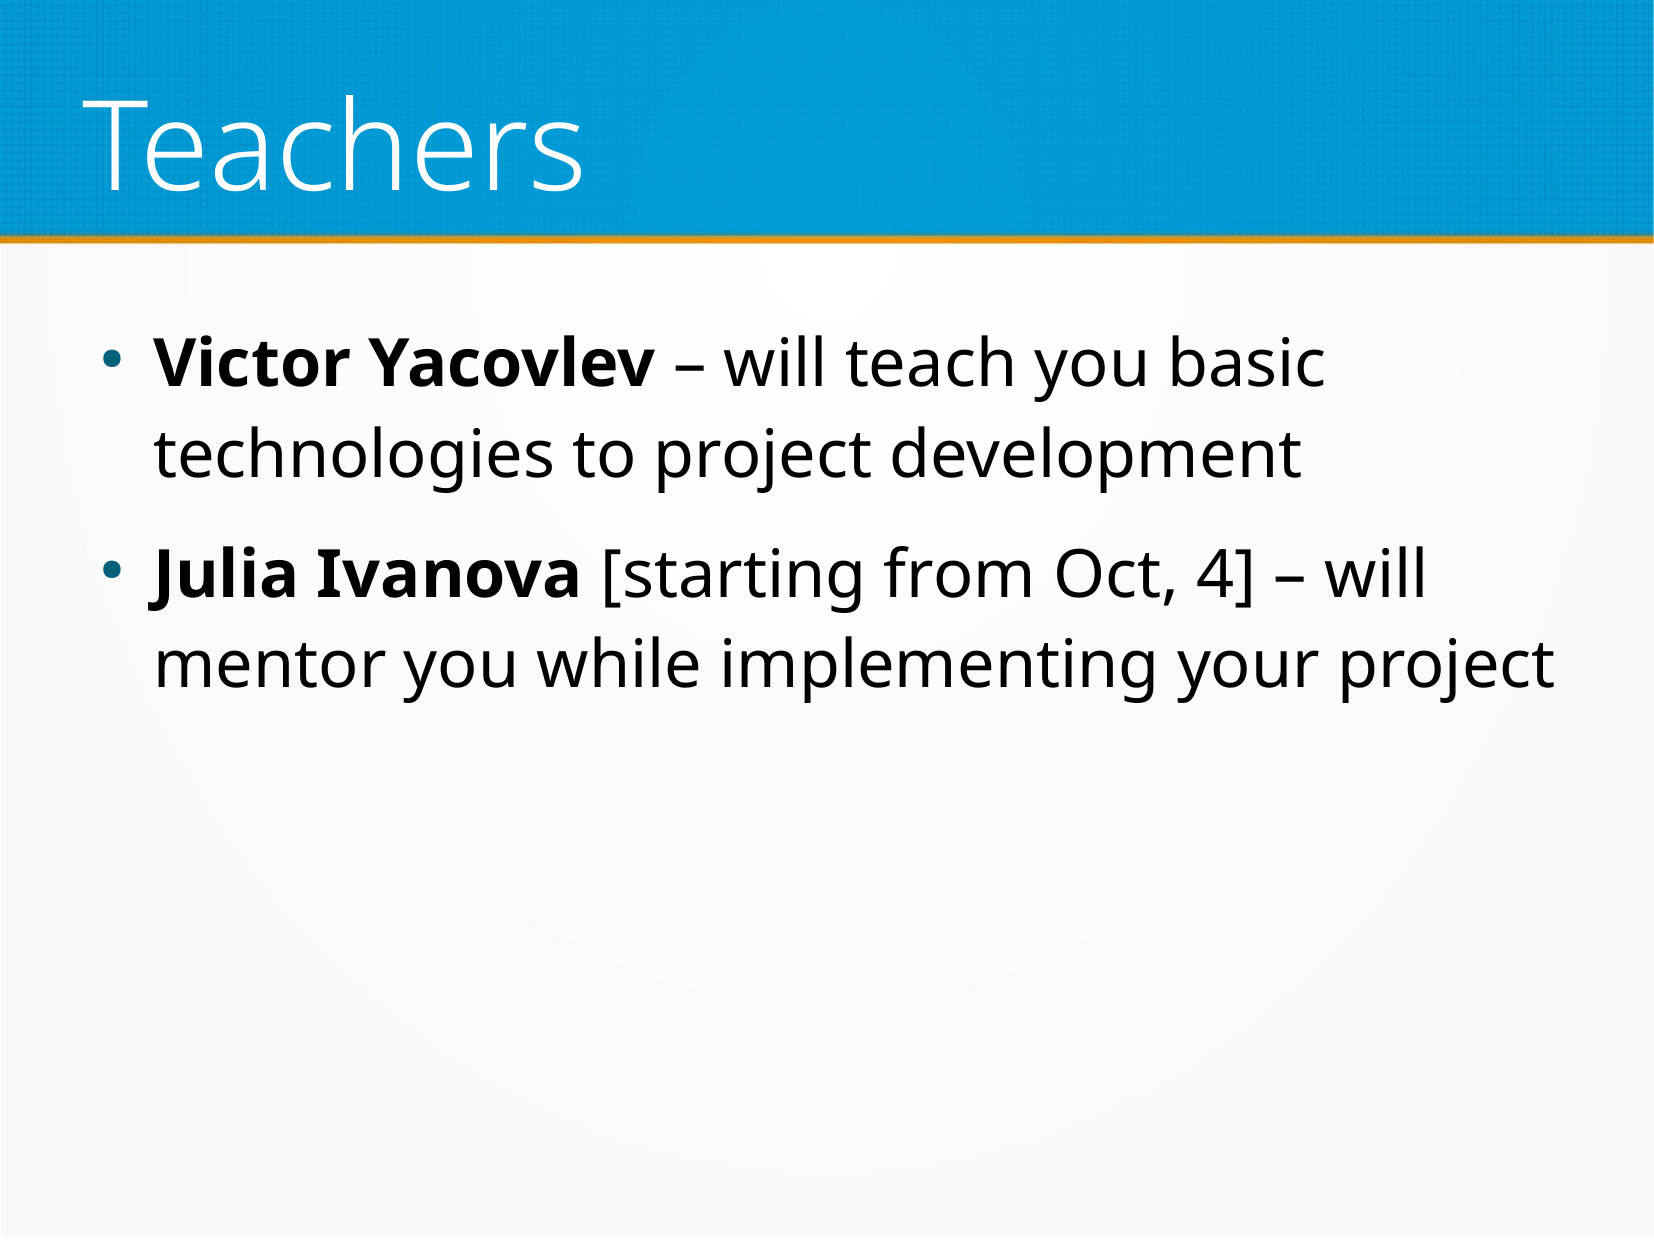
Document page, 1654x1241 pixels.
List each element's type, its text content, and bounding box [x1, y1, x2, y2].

title Teachers [82, 19, 1571, 227]
list Victor Yacovlev – will teach you basic technologies to project development Julia Ivanova [starting from Oct, 4] – will mentor you while implementing your project [82, 315, 1563, 1081]
picture [0, 233, 1654, 1241]
